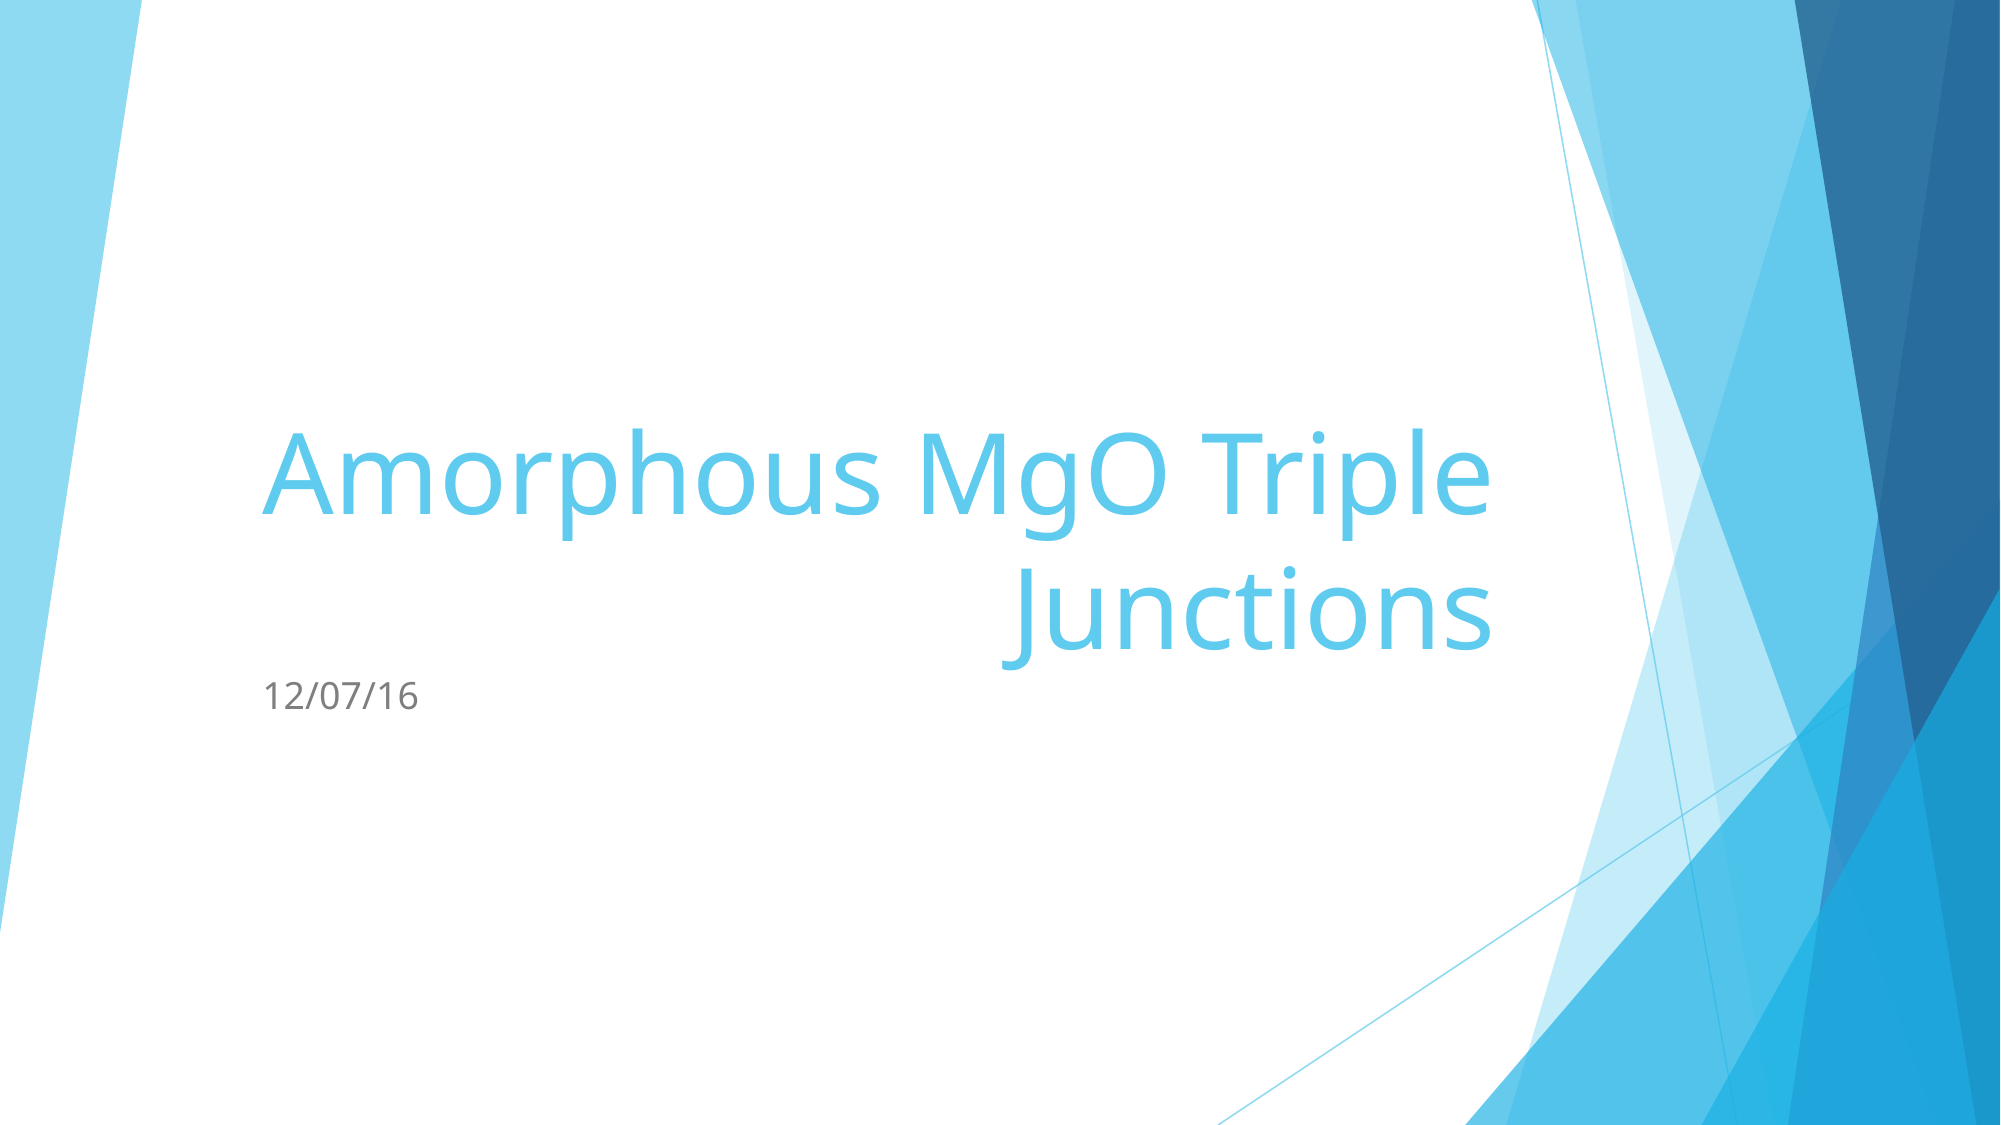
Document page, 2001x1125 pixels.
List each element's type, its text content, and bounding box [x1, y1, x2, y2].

title Amorphous MgO Triple Junctions [247, 394, 1522, 664]
subtitle 12/07/16 [247, 664, 1522, 845]
